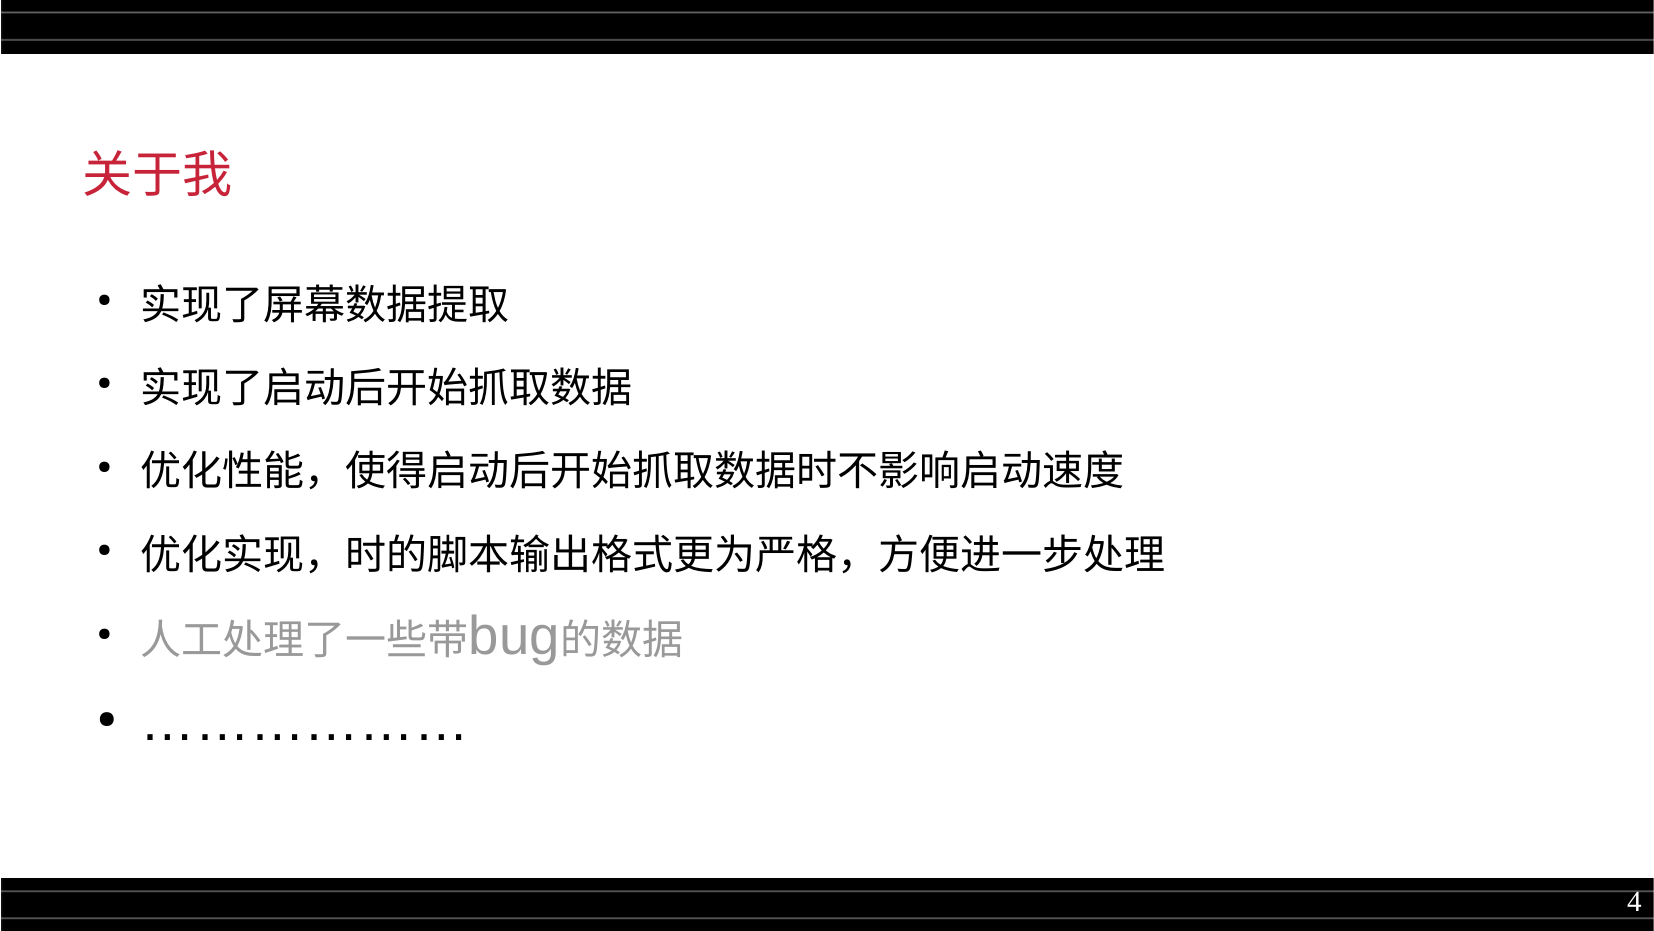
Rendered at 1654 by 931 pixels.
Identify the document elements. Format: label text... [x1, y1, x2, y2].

picture [1, 0, 1654, 54]
list 实现了屏幕数据提取 实现了启动后开始抓取数据 优化性能，使得启动后开始抓取数据时不影响启动速度 优化实现，时的脚本输出格式更为严格，方便进一步处理 人工处理了一些带bug的数据 ……………… [82, 271, 1571, 758]
picture [1, 878, 1654, 931]
title 关于我 [82, 92, 1571, 249]
